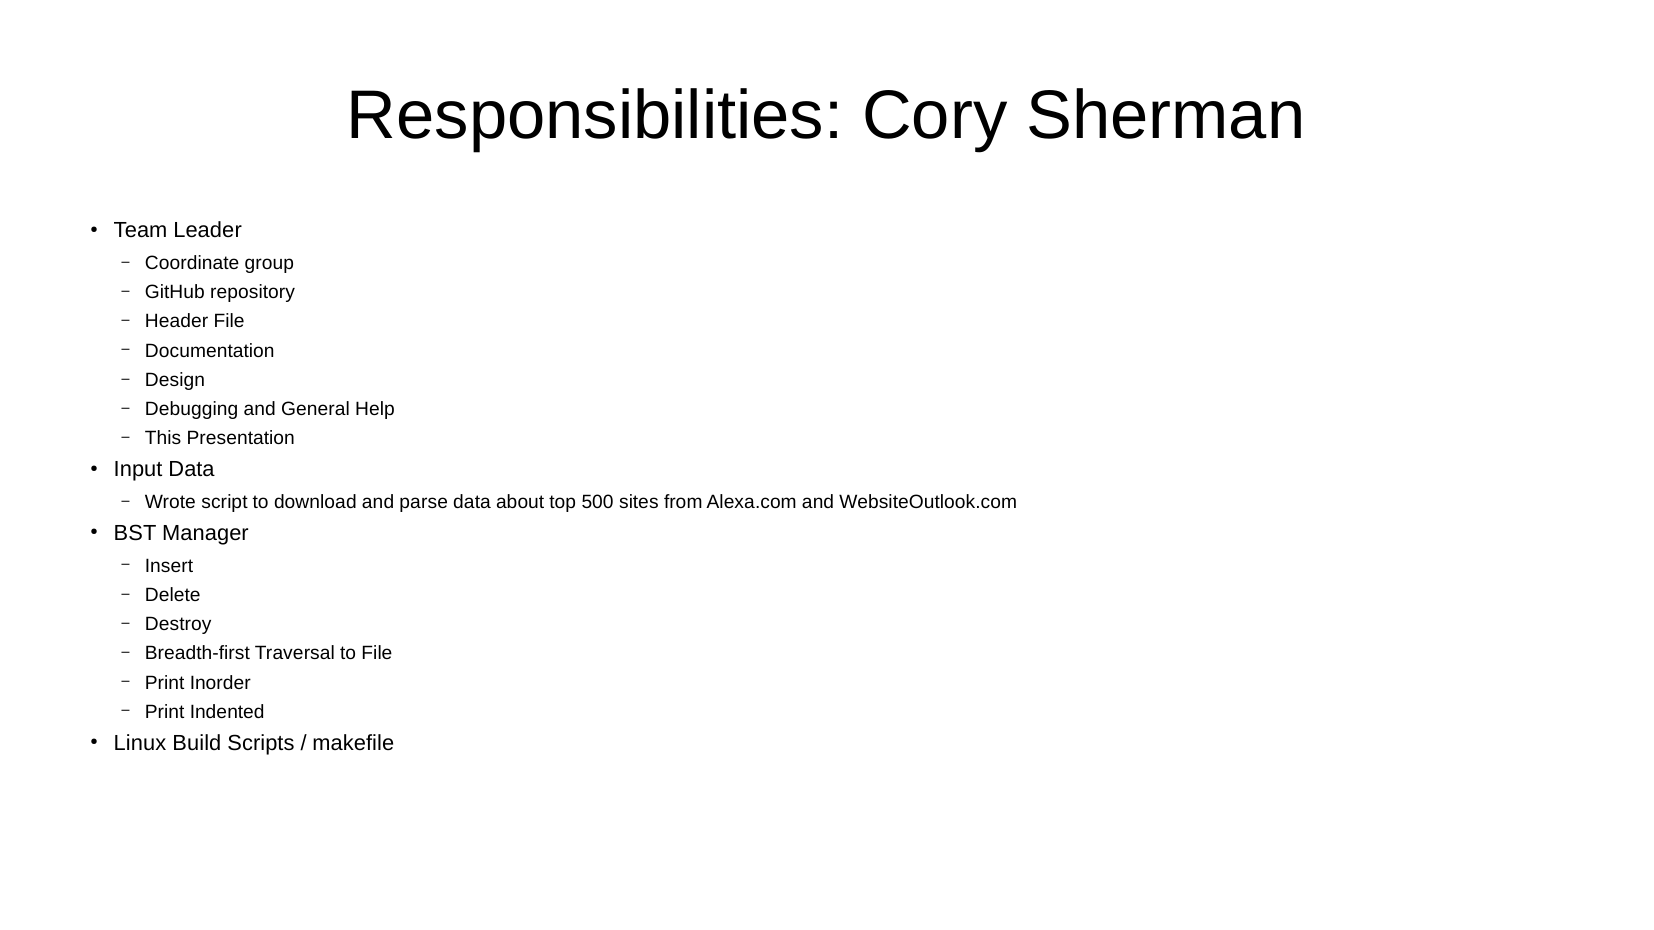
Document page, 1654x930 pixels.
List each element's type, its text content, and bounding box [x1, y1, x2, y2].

title Responsibilities: Cory Sherman [82, 36, 1571, 193]
list Team Leader Coordinate group GitHub repository Header File Documentation Design Debugging and General Help This Presentation Input Data Wrote script to download and parse data about top 500 sites from Alexa.com and WebsiteOutlook.com BST Manager Insert Delete Destroy Breadth-first Traversal to File Print Inorder Print Indented Linux Build Scripts / makefile [82, 217, 1538, 757]
